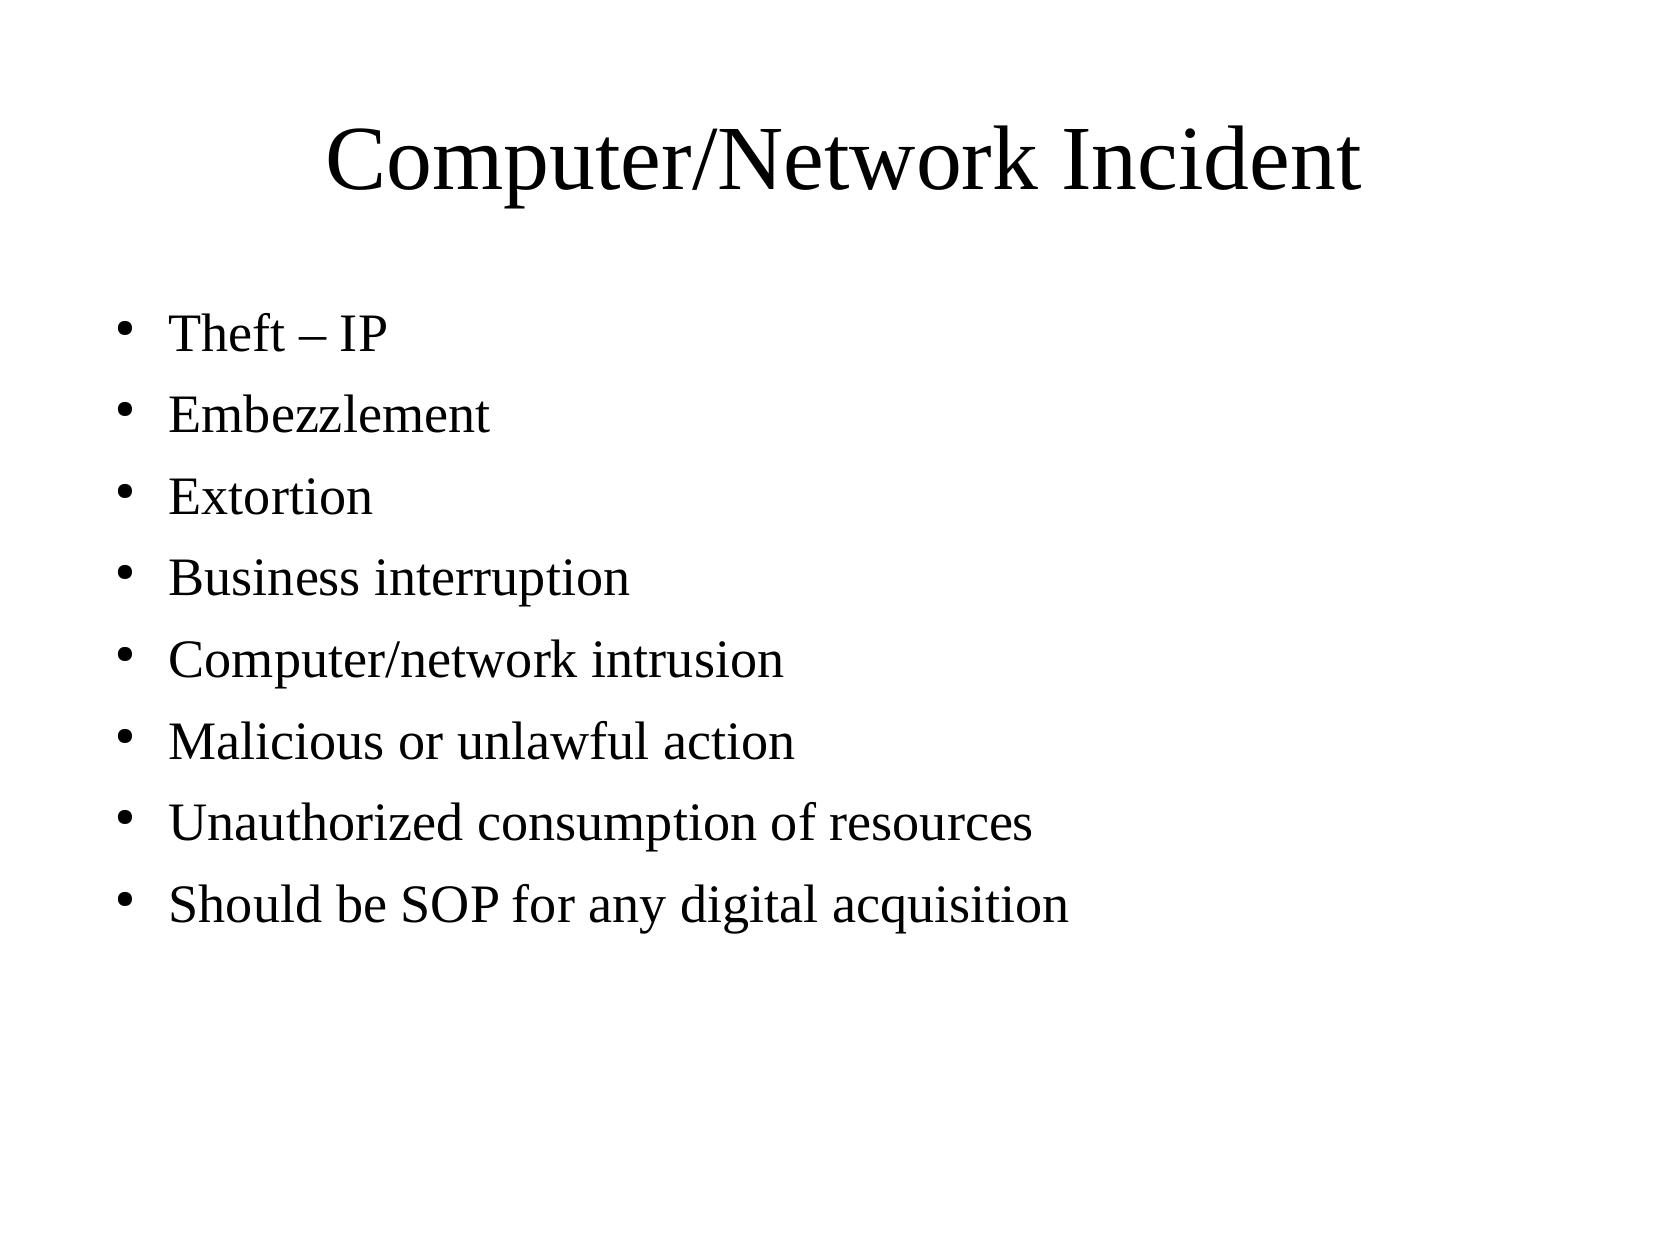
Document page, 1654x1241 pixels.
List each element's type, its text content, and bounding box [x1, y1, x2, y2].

list Theft – IP Embezzlement Extortion Business interruption Computer/network intrusion Malicious or unlawful action Unauthorized consumption of resources Should be SOP for any digital acquisition [82, 289, 1571, 1108]
title Computer/Network Incident [82, 49, 1571, 257]
